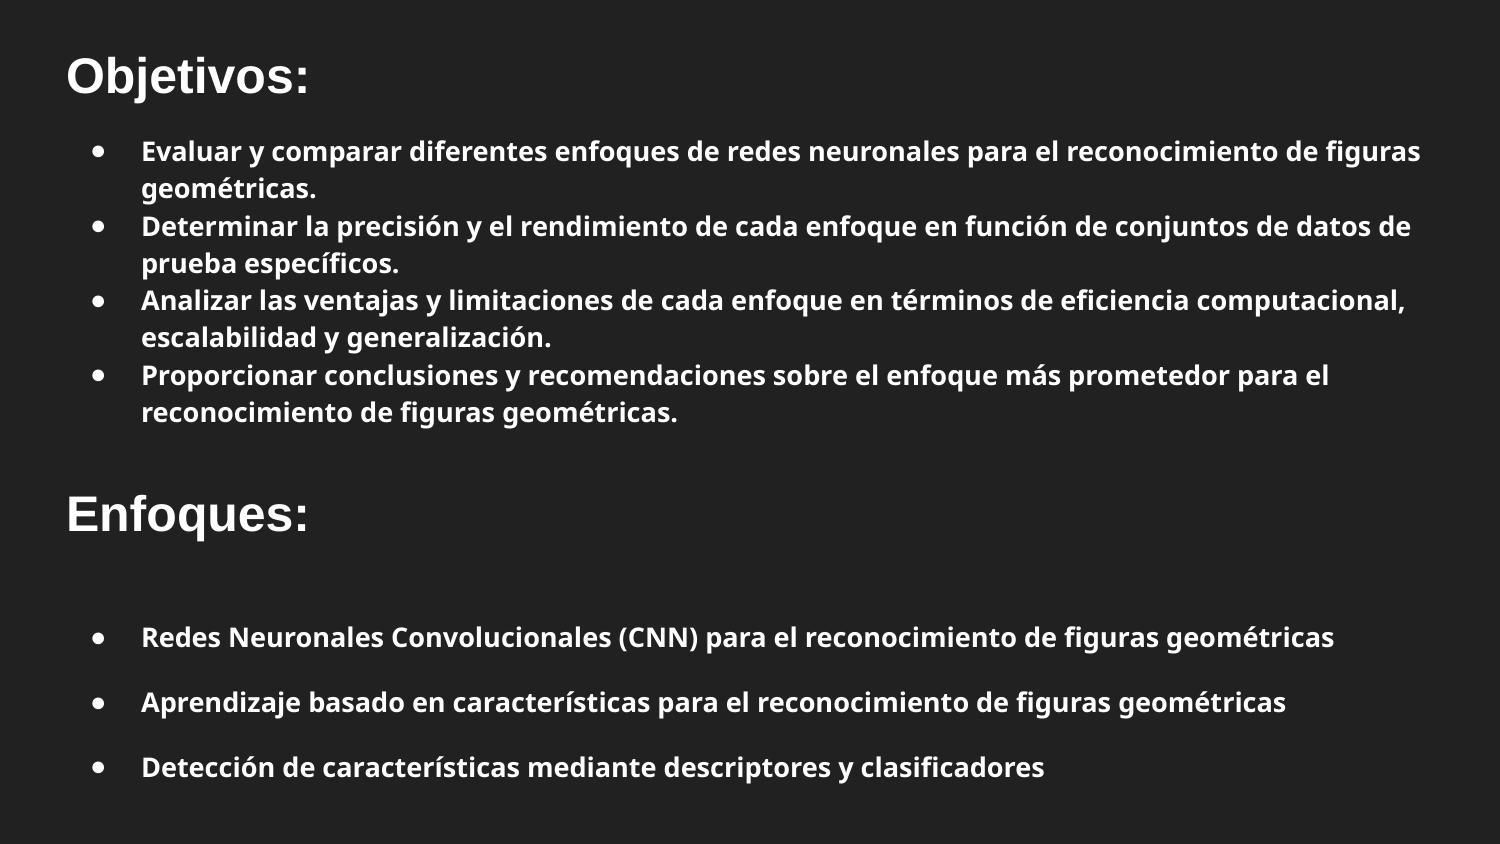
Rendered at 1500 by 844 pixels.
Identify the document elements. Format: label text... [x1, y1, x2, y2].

subtitle Objetivos: [51, 28, 1449, 159]
subtitle Enfoques: [51, 466, 1449, 573]
subtitle Redes Neuronales Convolucionales (CNN) para el reconocimiento de figuras geométricas Aprendizaje basado en características para el reconocimiento de figuras geométricas Detección de características mediante descriptores y clasificadores [51, 573, 1449, 812]
subtitle Evaluar y comparar diferentes enfoques de redes neuronales para el reconocimiento de figuras geométricas. Determinar la precisión y el rendimiento de cada enfoque en función de conjuntos de datos de prueba específicos. Analizar las ventajas y limitaciones de cada enfoque en términos de eficiencia computacional, escalabilidad y generalización. Proporcionar conclusiones y recomendaciones sobre el enfoque más prometedor para el reconocimiento de figuras geométricas. [51, 159, 1449, 438]
